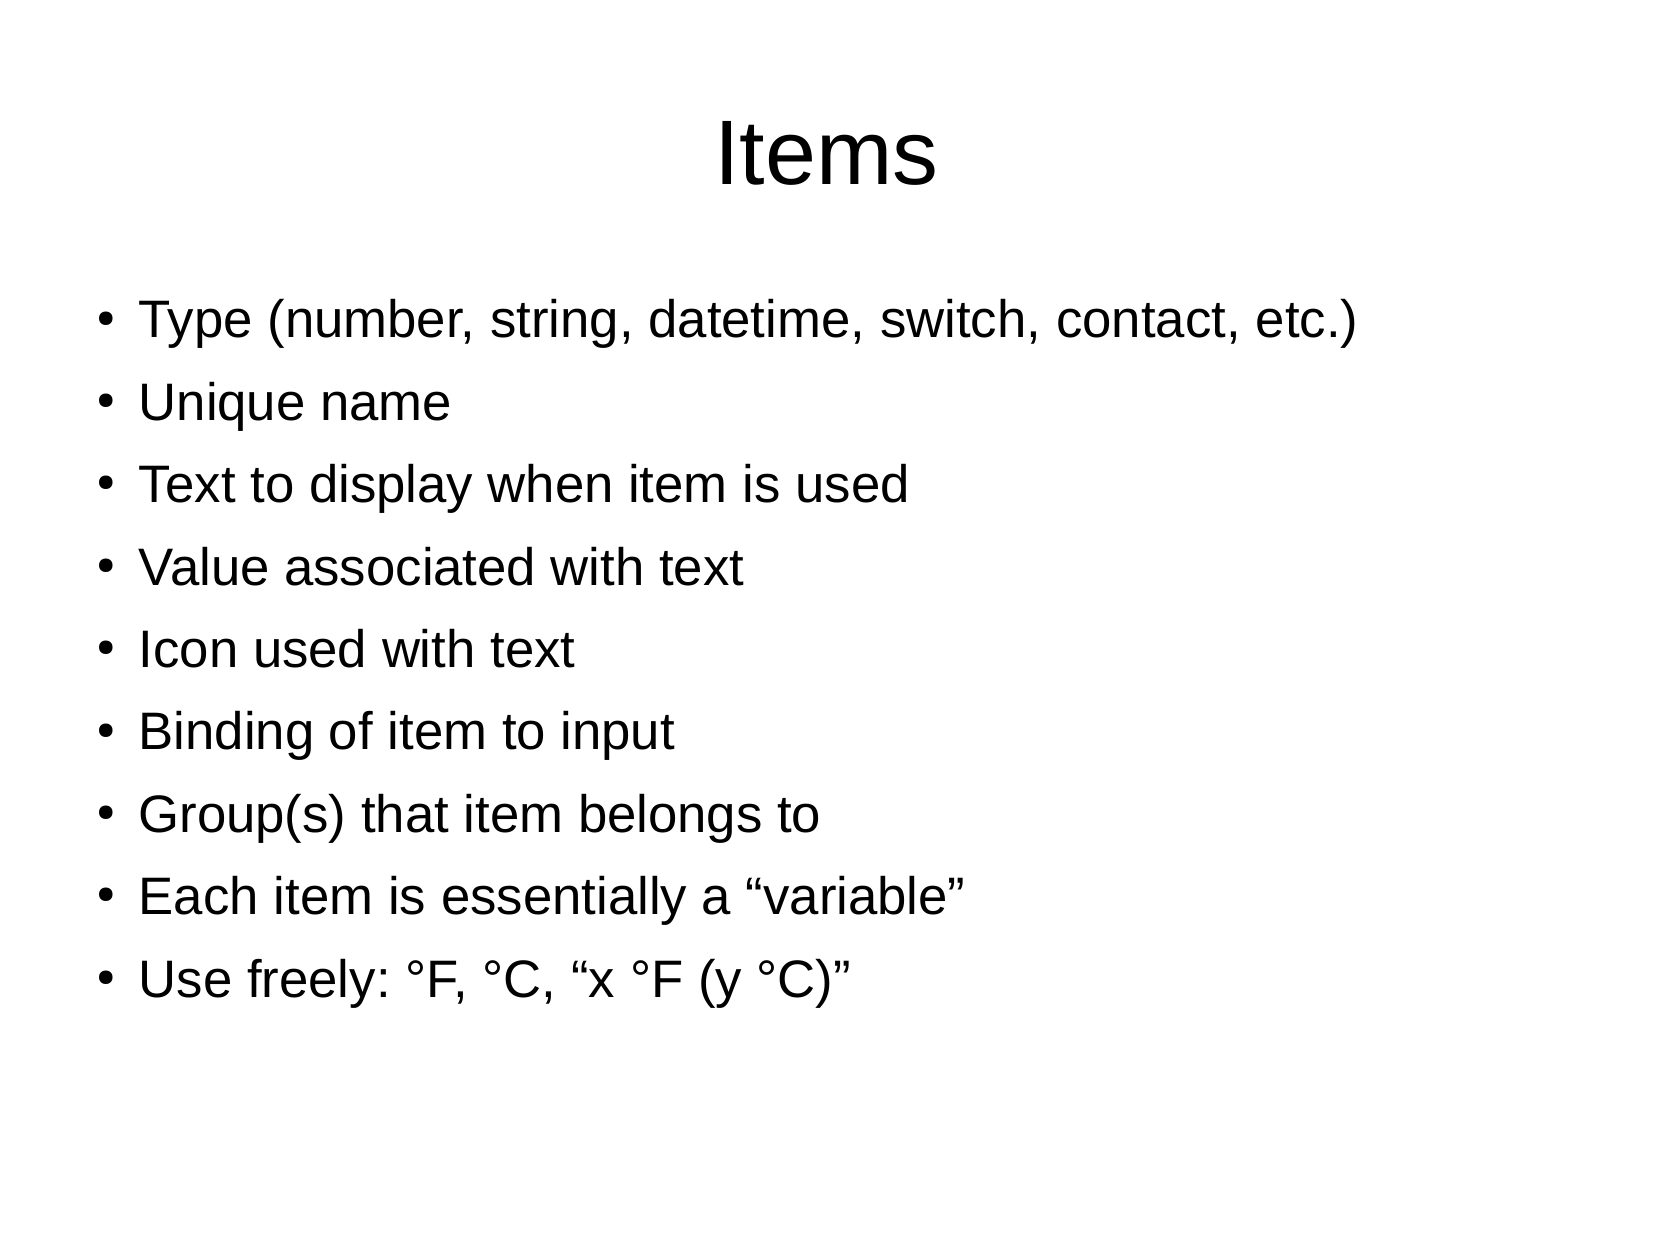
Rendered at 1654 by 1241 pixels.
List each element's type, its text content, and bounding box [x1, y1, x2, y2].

title Items [82, 49, 1571, 257]
list Type (number, string, datetime, switch, contact, etc.) Unique name Text to display when item is used Value associated with text Icon used with text Binding of item to input Group(s) that item belongs to Each item is essentially a “variable” Use freely: °F, °C, “x °F (y °C)” [82, 290, 1571, 1010]
